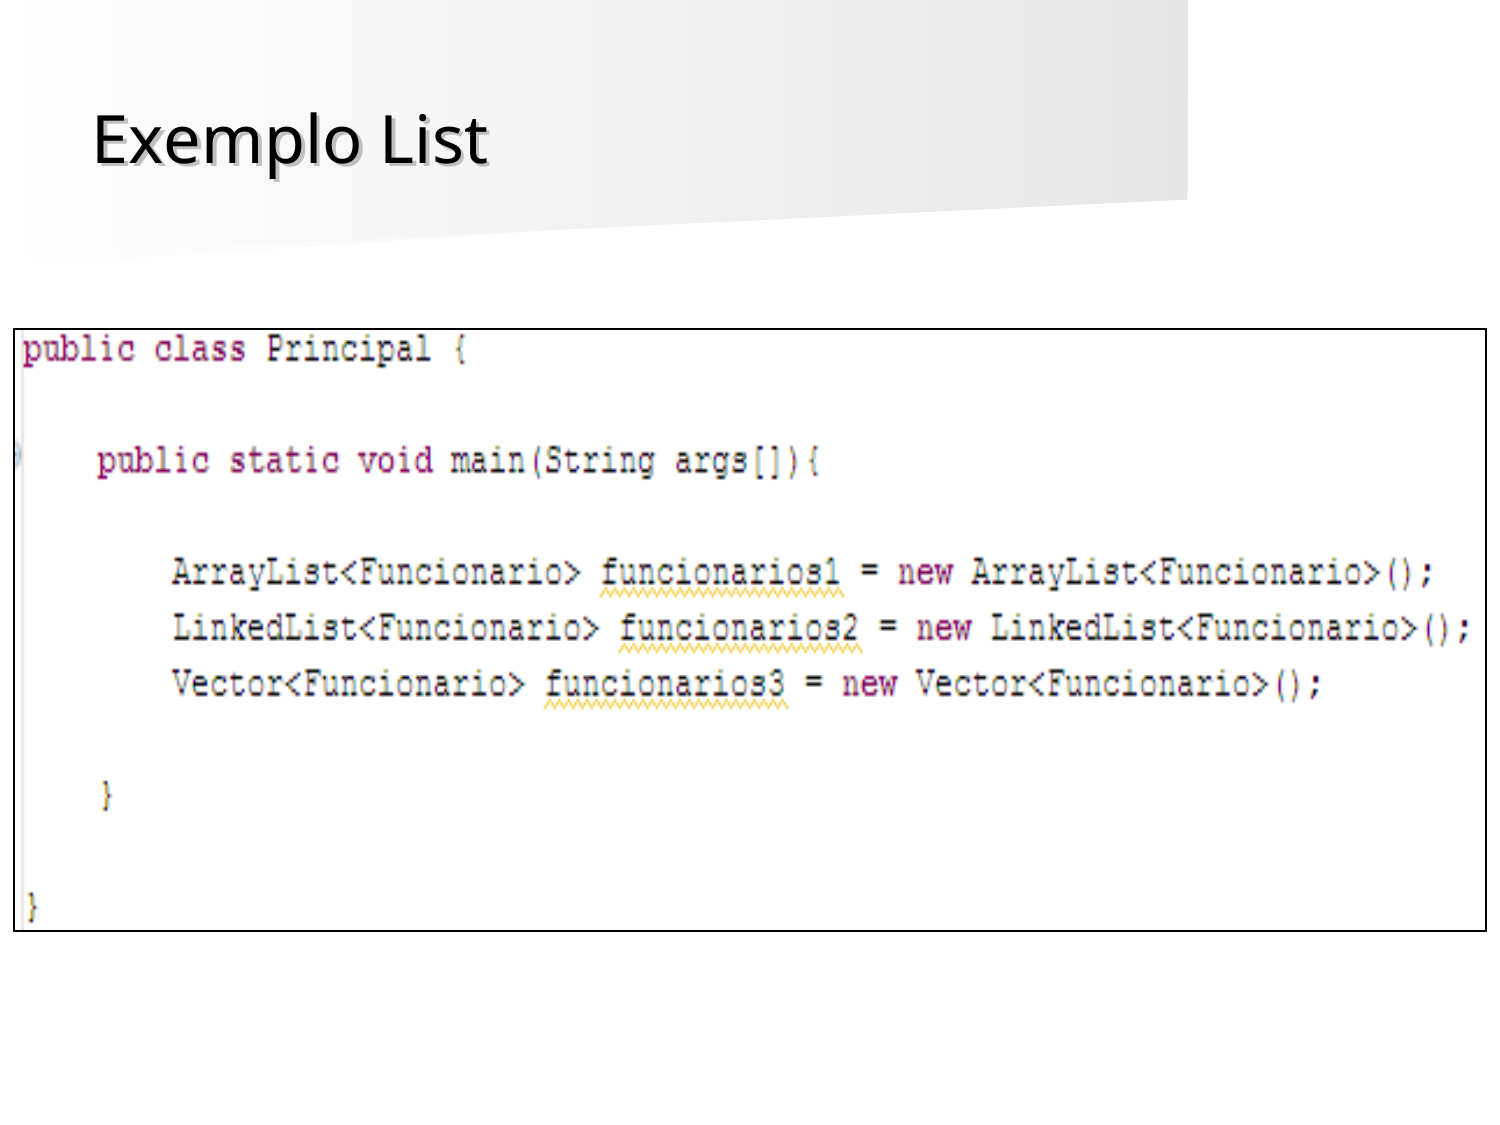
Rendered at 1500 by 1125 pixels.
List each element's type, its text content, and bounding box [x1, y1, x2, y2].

title Exemplo List [76, 42, 1427, 231]
picture [15, 329, 1486, 931]
